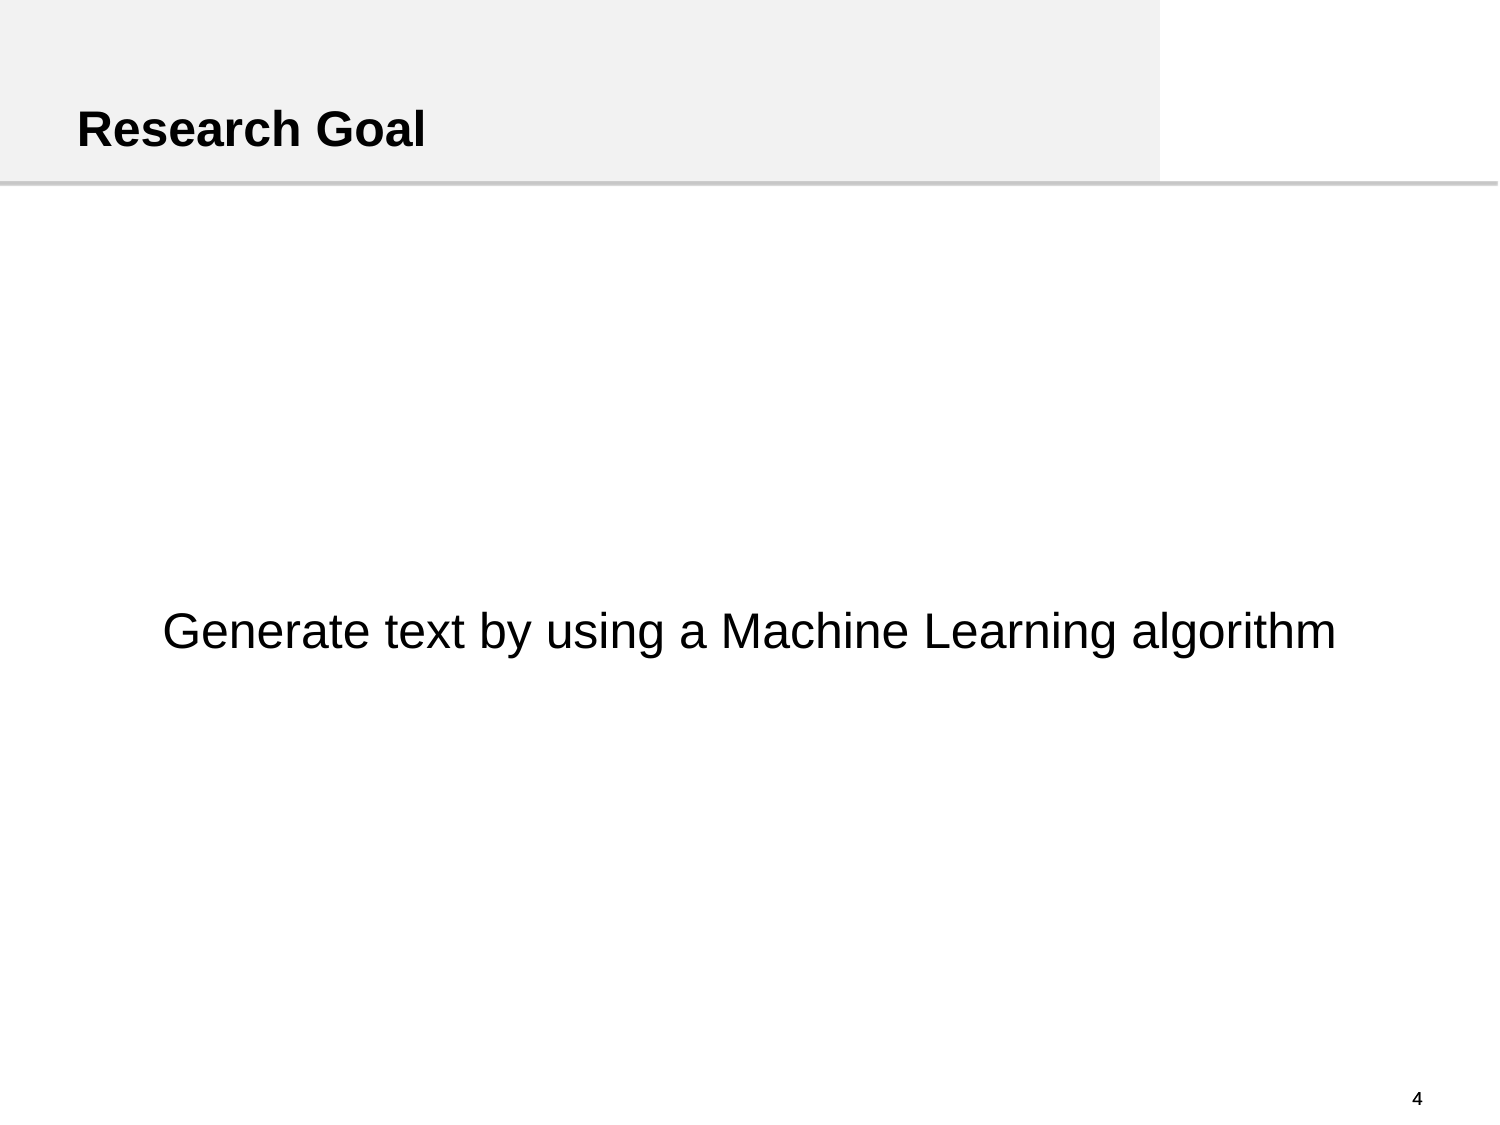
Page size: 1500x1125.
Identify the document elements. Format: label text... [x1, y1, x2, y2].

text_box Research Goal [76, 39, 1042, 157]
text_box Generate text by using a Machine Learning algorithm [76, 538, 1424, 1024]
